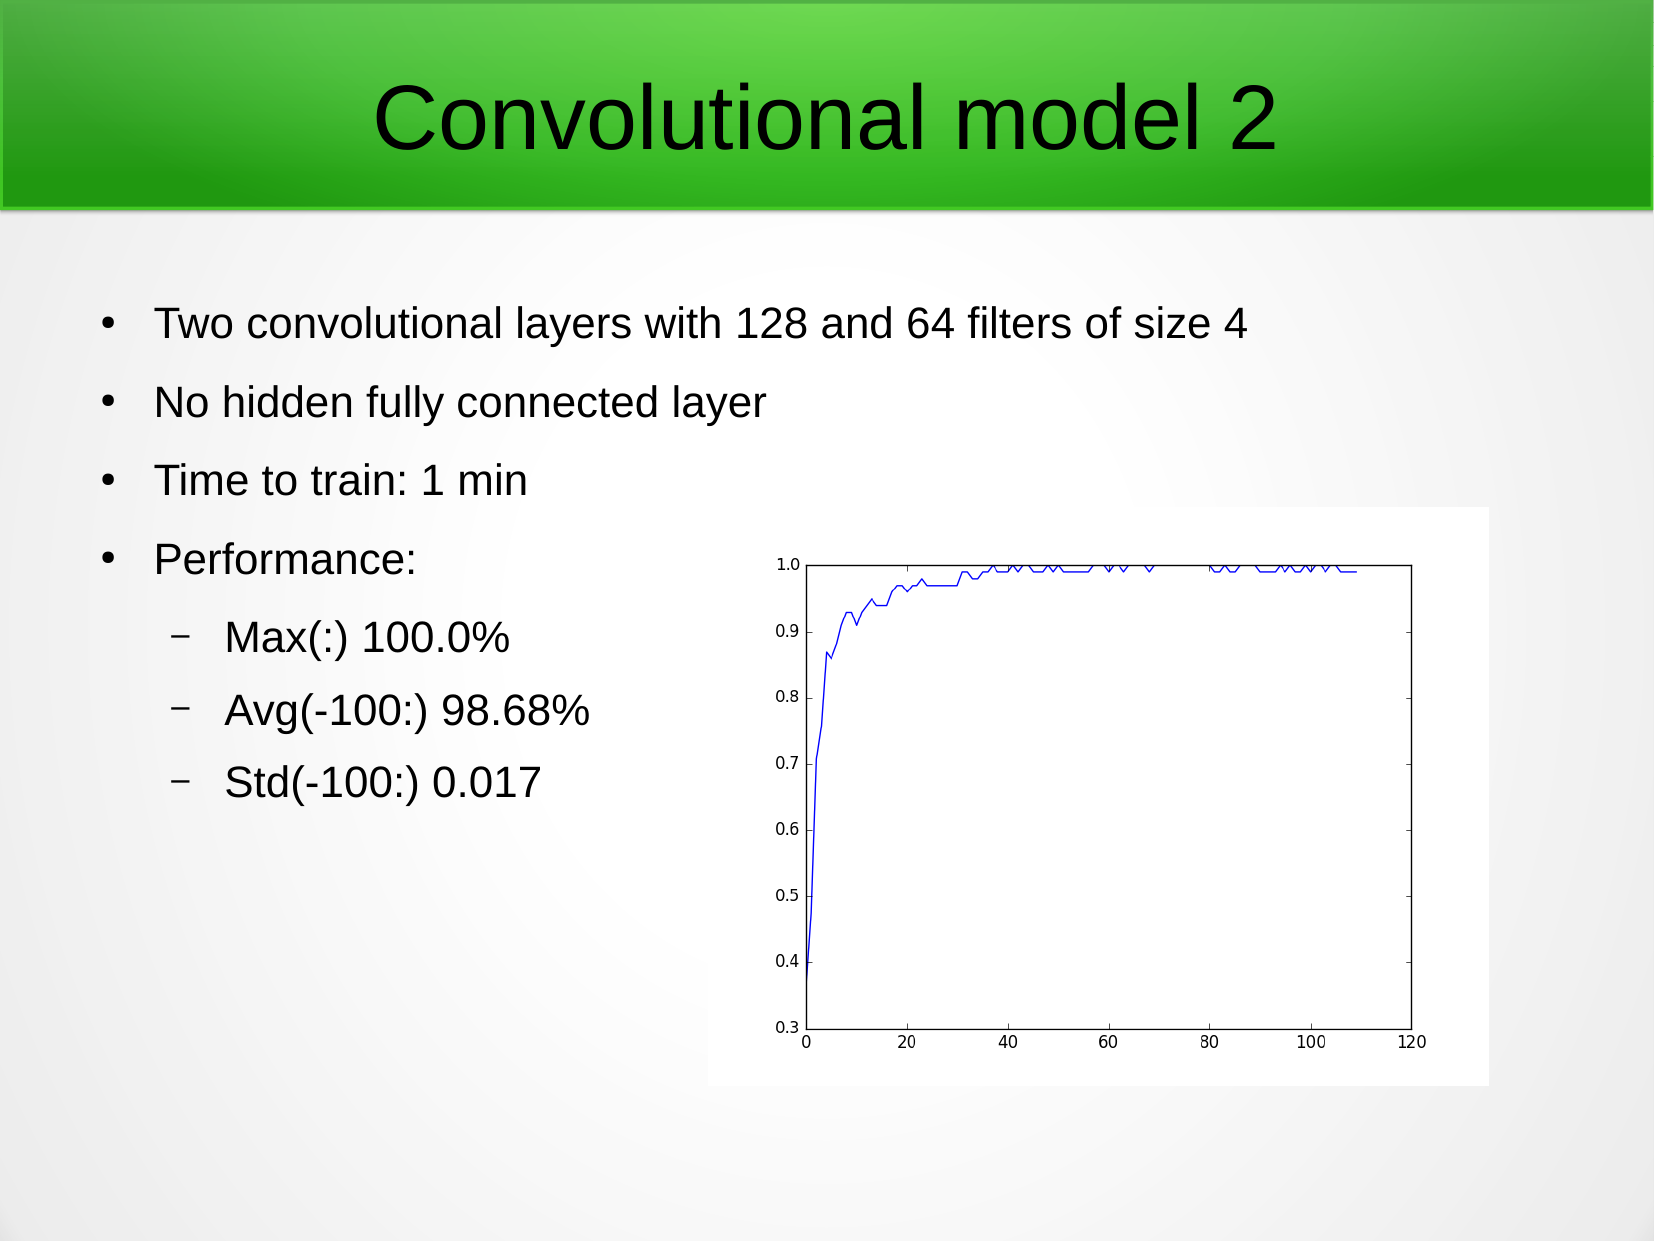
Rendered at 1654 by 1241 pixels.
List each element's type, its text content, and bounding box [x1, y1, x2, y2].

list Two convolutional layers with 128 and 64 filters of size 4 No hidden fully connected layer Time to train: 1 min Performance: Max(:) 100.0% Avg(-100:) 98.68% Std(-100:) 0.017 [82, 299, 1571, 1019]
title Convolutional model 2 [82, 47, 1571, 189]
picture [708, 507, 1489, 1086]
